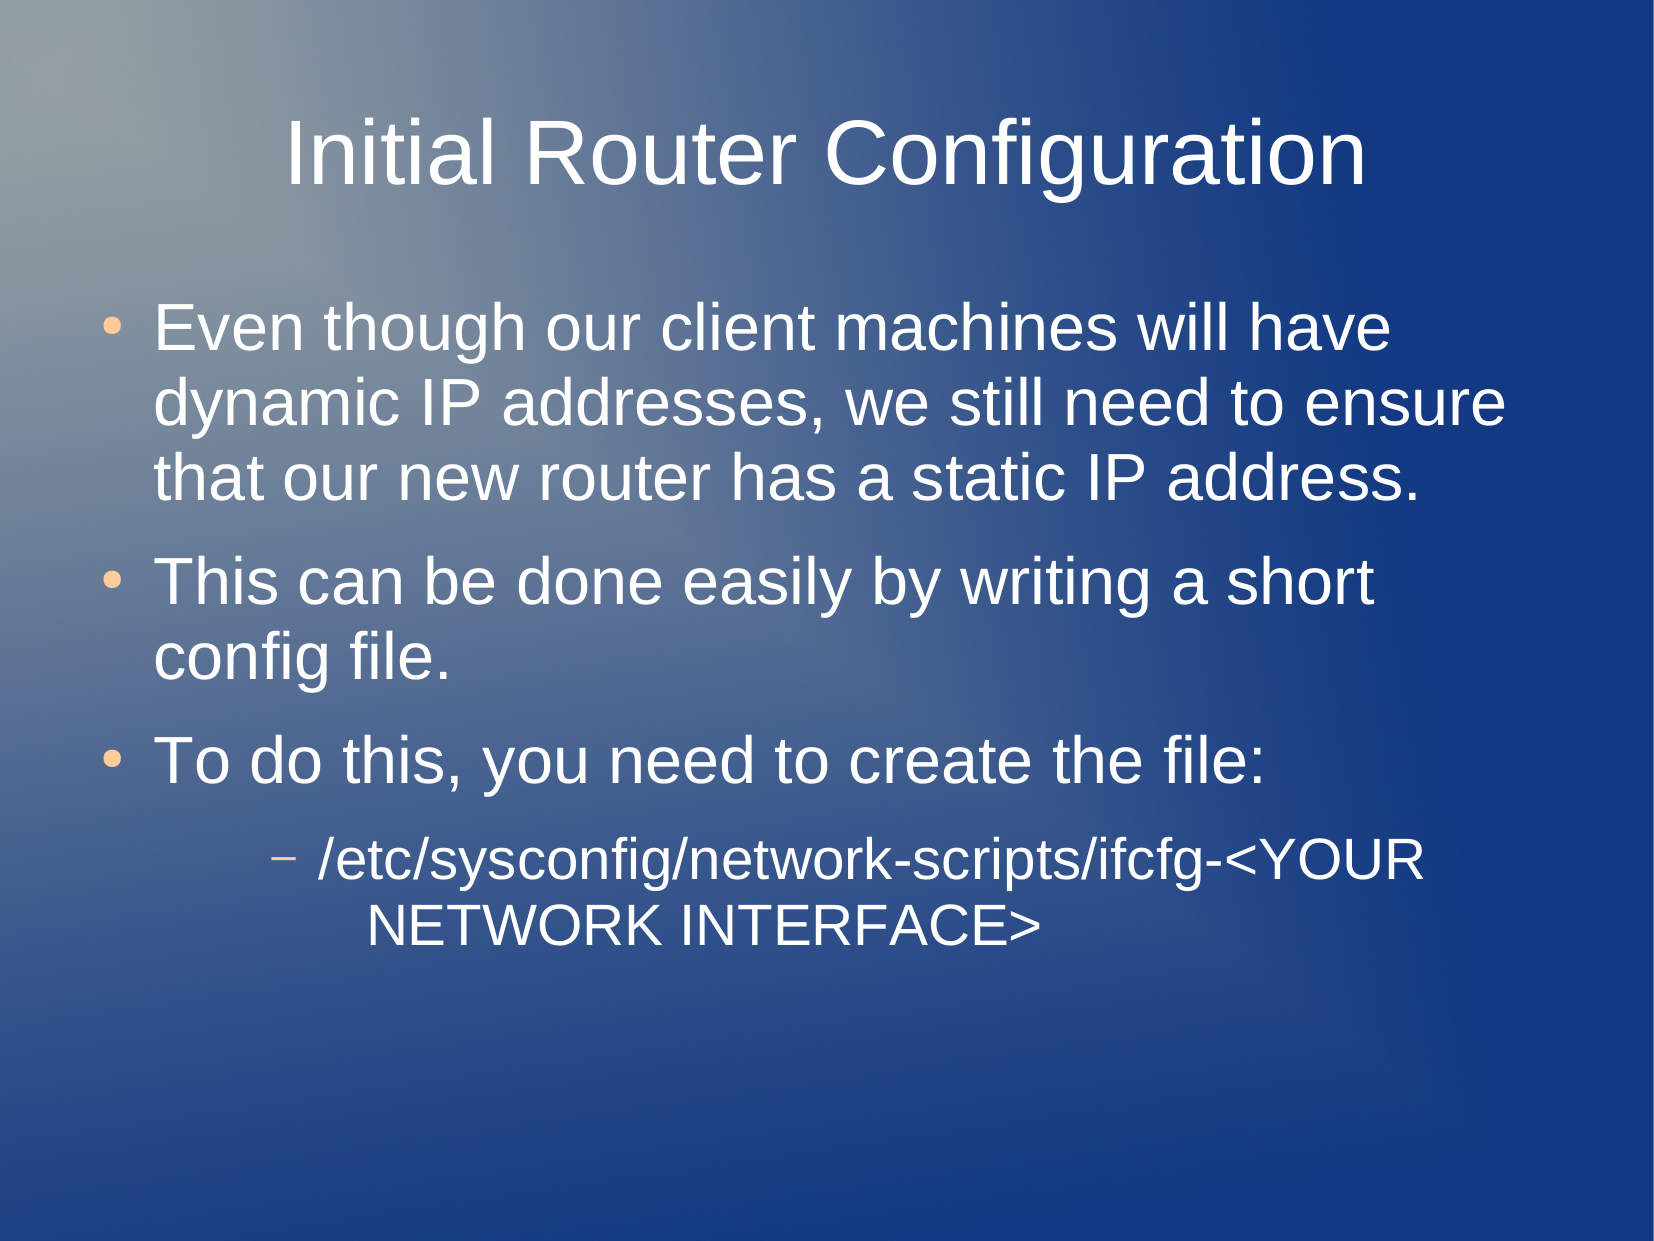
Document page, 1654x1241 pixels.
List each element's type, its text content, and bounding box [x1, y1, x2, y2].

picture [0, 0, 1654, 1241]
list Even though our client machines will have dynamic IP addresses, we still need to ensure that our new router has a static IP address. This can be done easily by writing a short config file. To do this, you need to create the file: /etc/sysconfig/network-scripts/ifcfg-<YOUR NETWORK INTERFACE> [82, 290, 1571, 1109]
title Initial Router Configuration [82, 49, 1571, 257]
